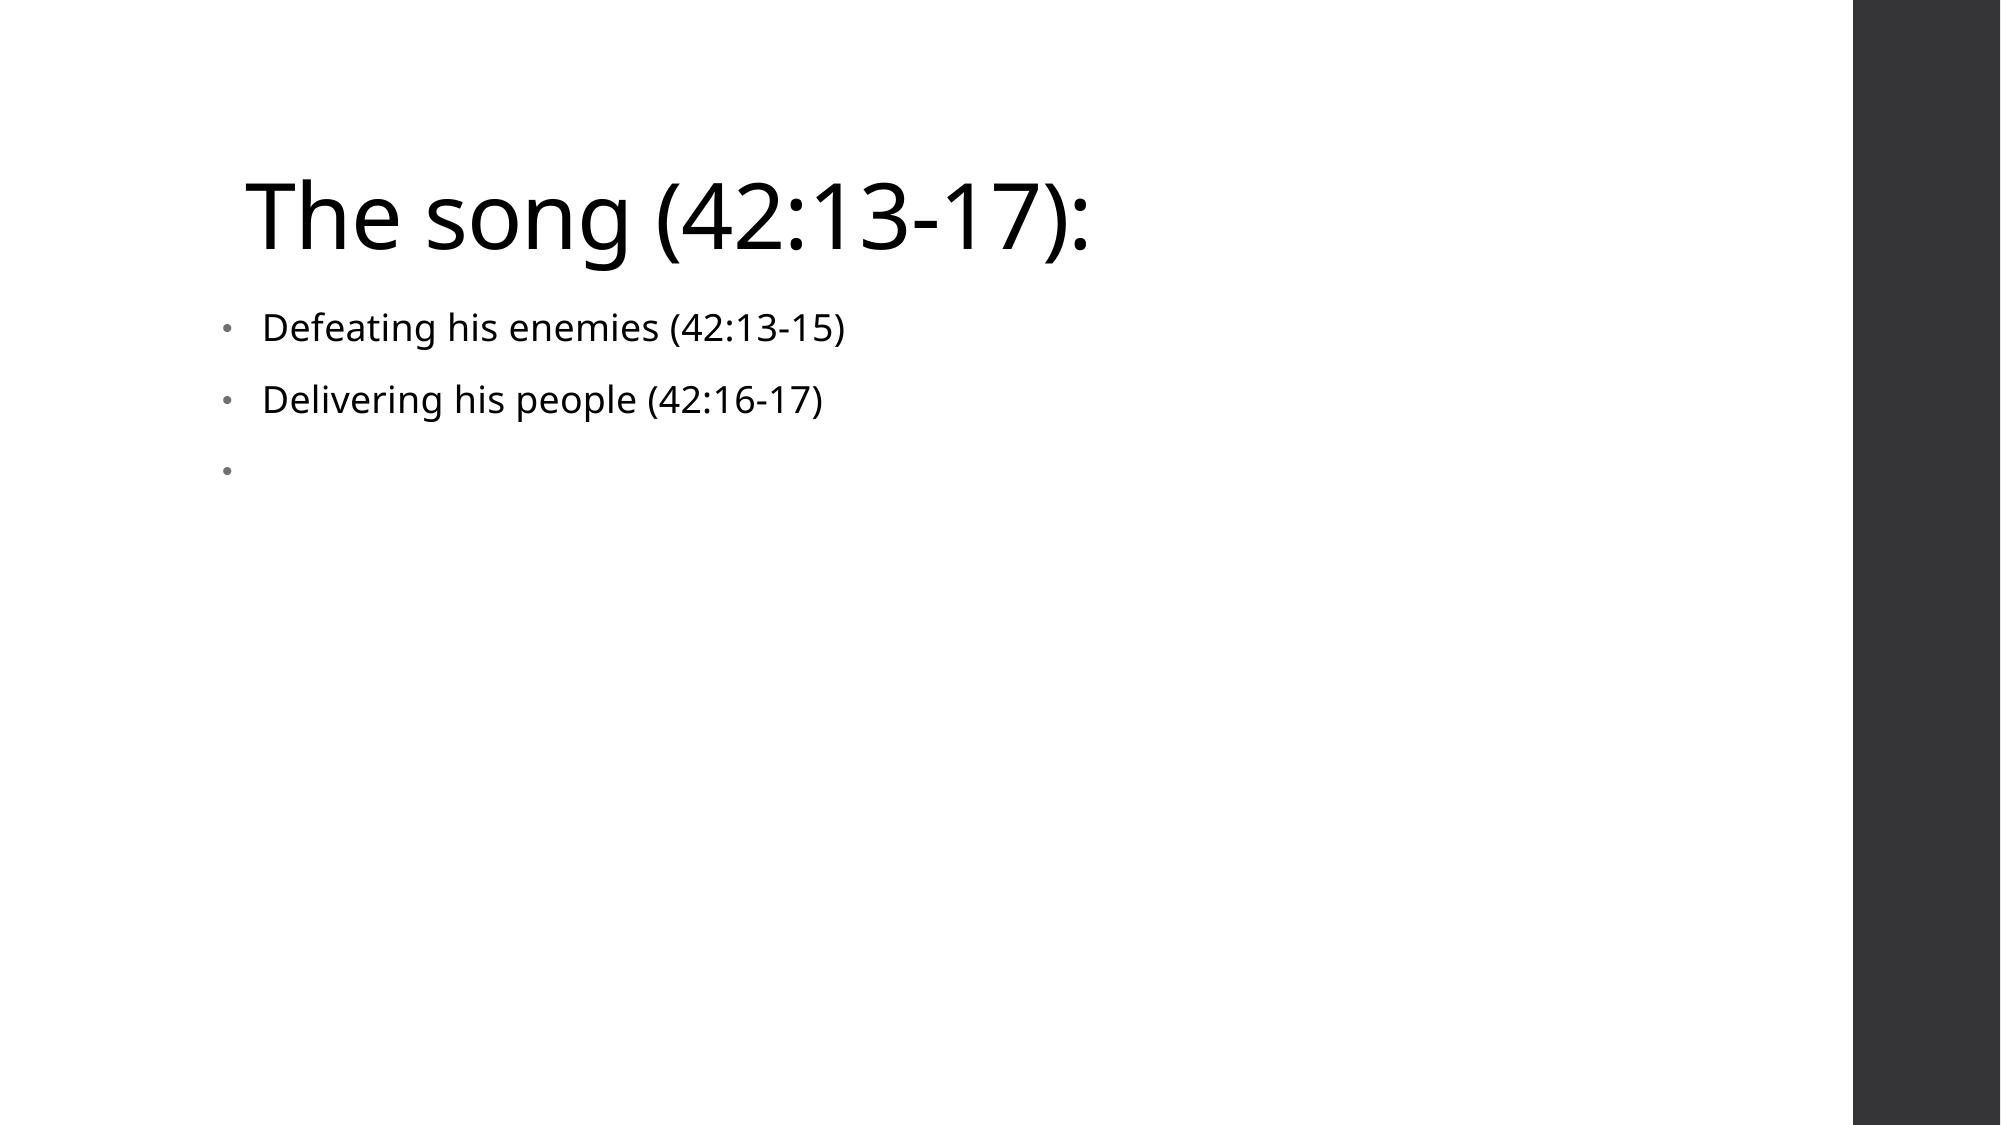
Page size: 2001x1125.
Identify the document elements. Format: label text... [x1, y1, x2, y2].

list Defeating his enemies (42:13-15) Delivering his people (42:16-17) [206, 299, 1617, 1014]
title The song (42:13-17): [206, 60, 1797, 278]
